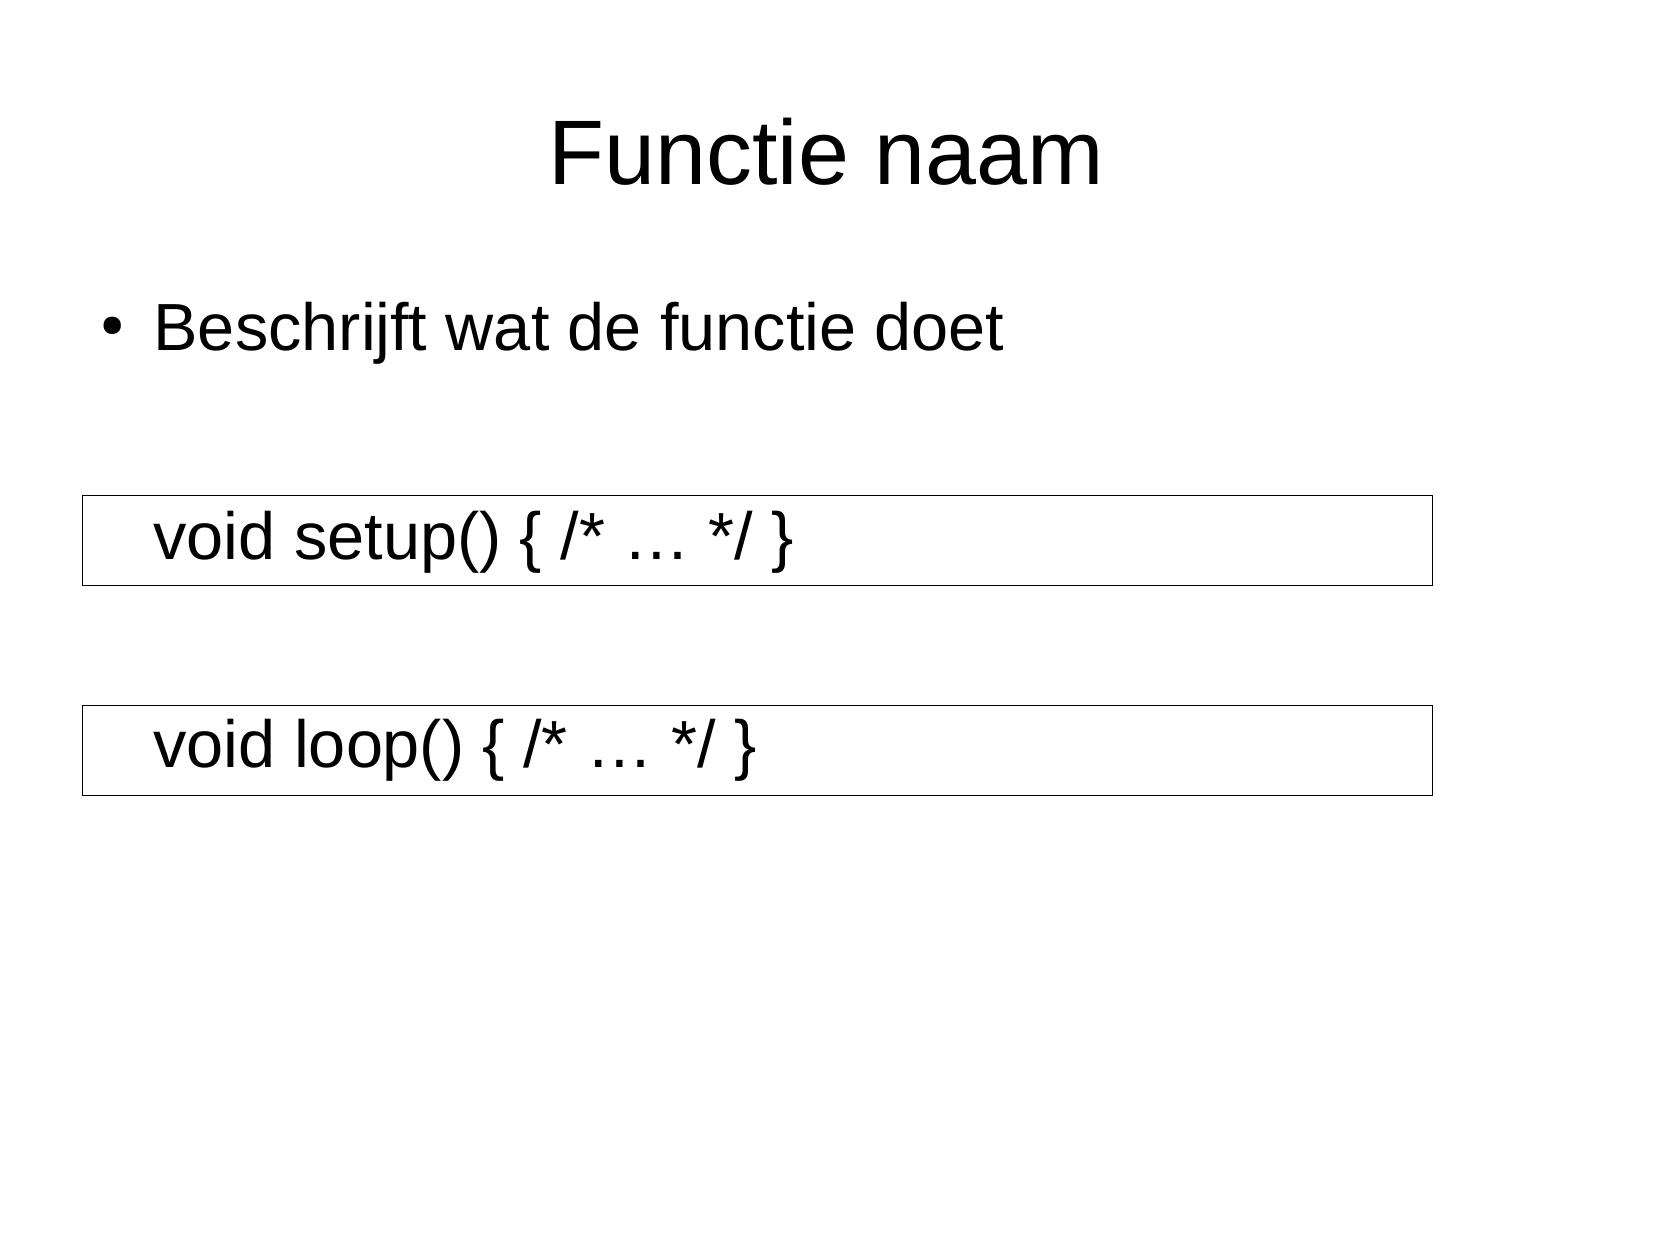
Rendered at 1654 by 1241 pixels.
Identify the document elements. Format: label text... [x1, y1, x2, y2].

list Beschrijft wat de functie doet void setup() { /* … */ } void loop() { /* … */ } [83, 706, 1432, 795]
list Beschrijft wat de functie doet void setup() { /* … */ } void loop() { /* … */ } [82, 290, 1571, 1010]
title Functie naam [82, 49, 1571, 257]
list Beschrijft wat de functie doet void setup() { /* … */ } void loop() { /* … */ } [83, 496, 1432, 585]
